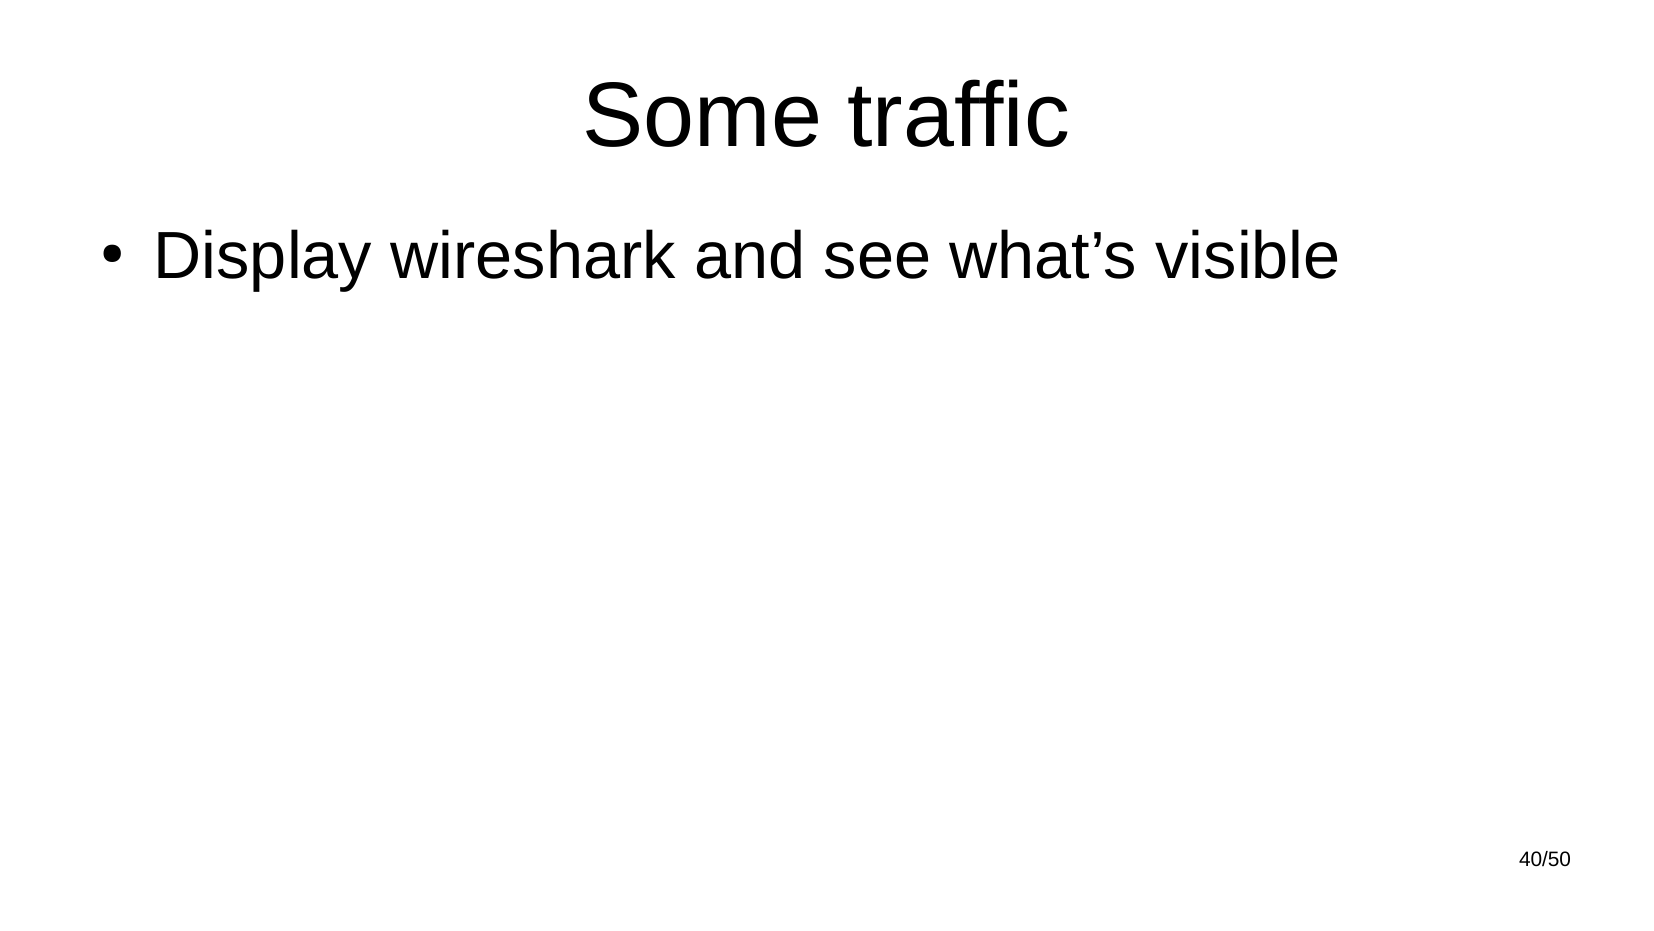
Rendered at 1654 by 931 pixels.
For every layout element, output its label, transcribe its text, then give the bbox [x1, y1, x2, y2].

title Some traffic [82, 37, 1571, 193]
list Display wireshark and see what’s visible [82, 217, 1571, 758]
